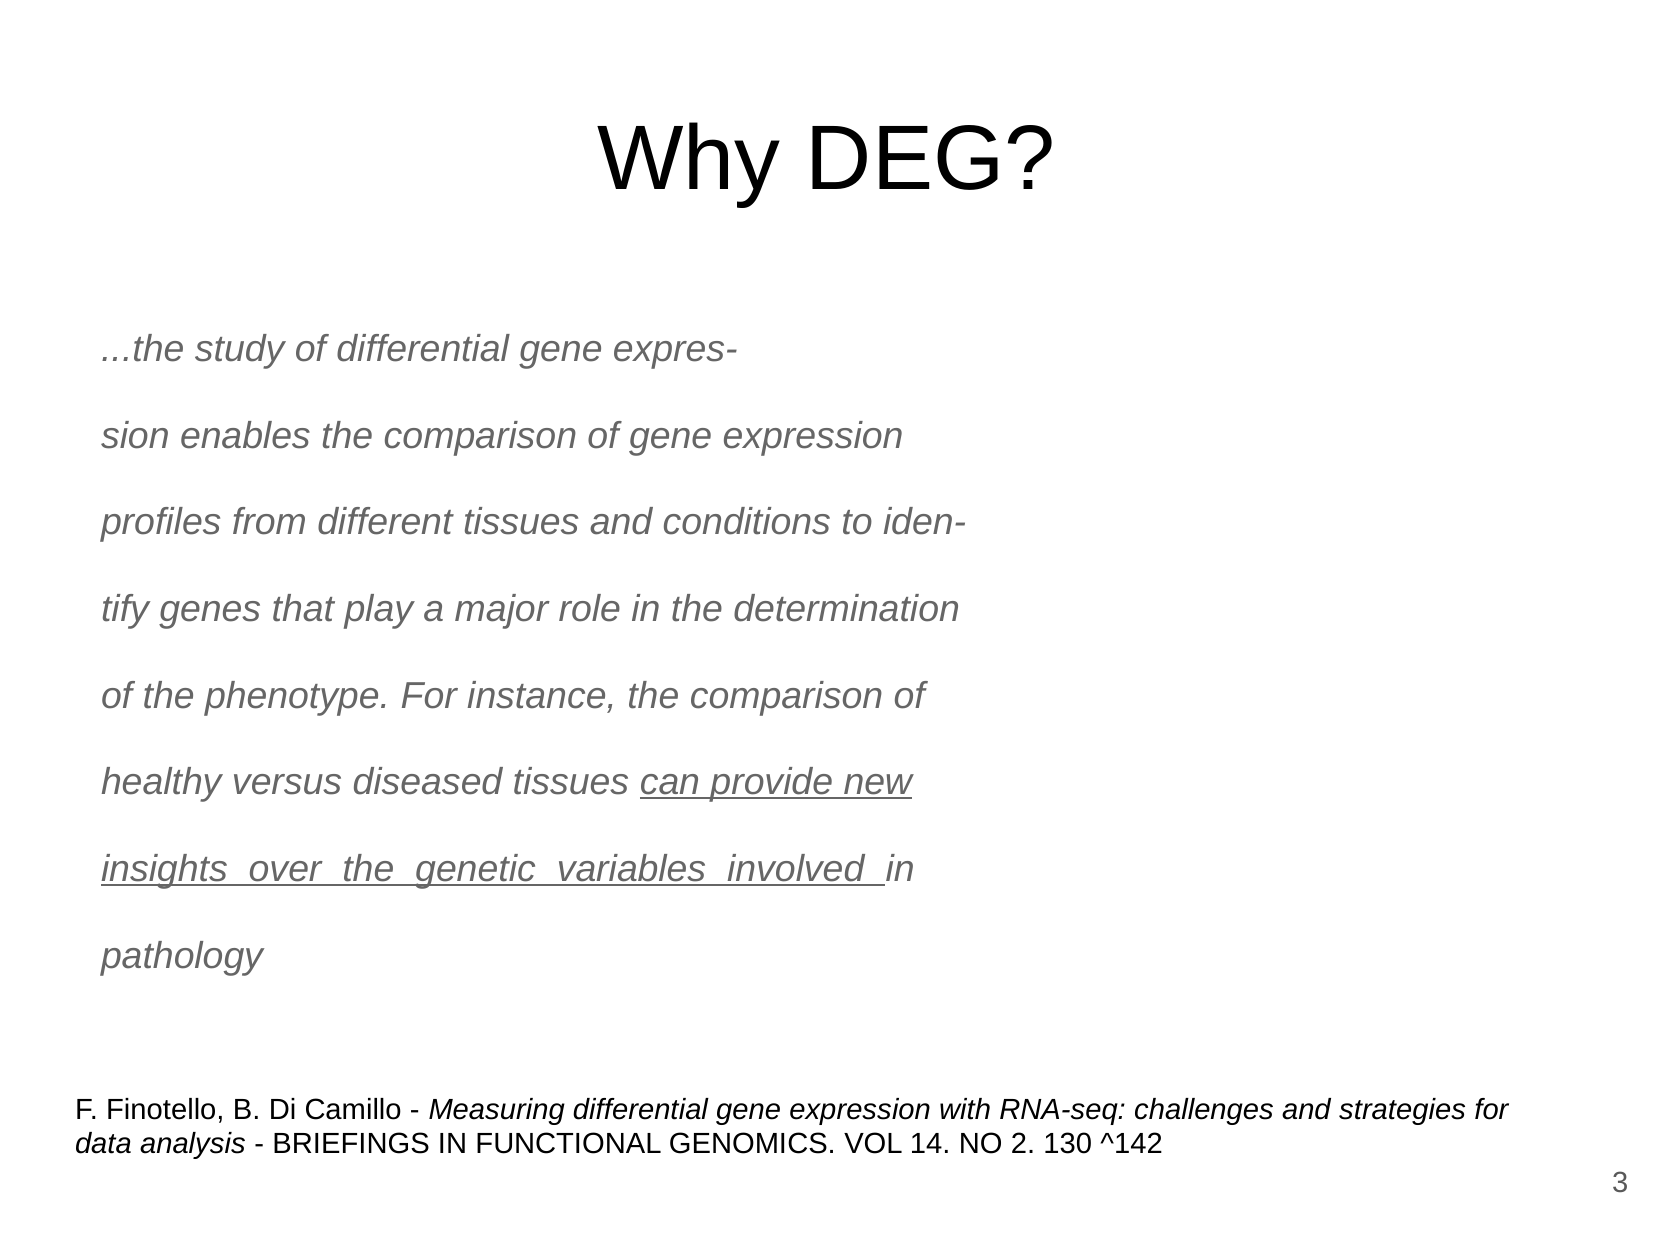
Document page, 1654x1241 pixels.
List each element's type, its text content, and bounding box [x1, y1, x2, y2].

slide_number <number> [1547, 1145, 1647, 1241]
subtitle ...the study of differential gene expres- sion enables the comparison of gene expression profiles from different tissues and conditions to iden- tify genes that play a major role in the determination of the phenotype. For instance, the comparison of healthy versus diseased tissues can provide new insights over the genetic variables involved in pathology [82, 290, 1571, 1010]
title Why DEG? [82, 49, 1571, 257]
text_box F. Finotello, B. Di Camillo - Measuring differential gene expression with RNA-seq: challenges and strategies for data analysis - BRIEFINGS IN FUNCTIONAL GENOMICS. VOL 14. NO 2. 130 ^142 [60, 1074, 1559, 1168]
